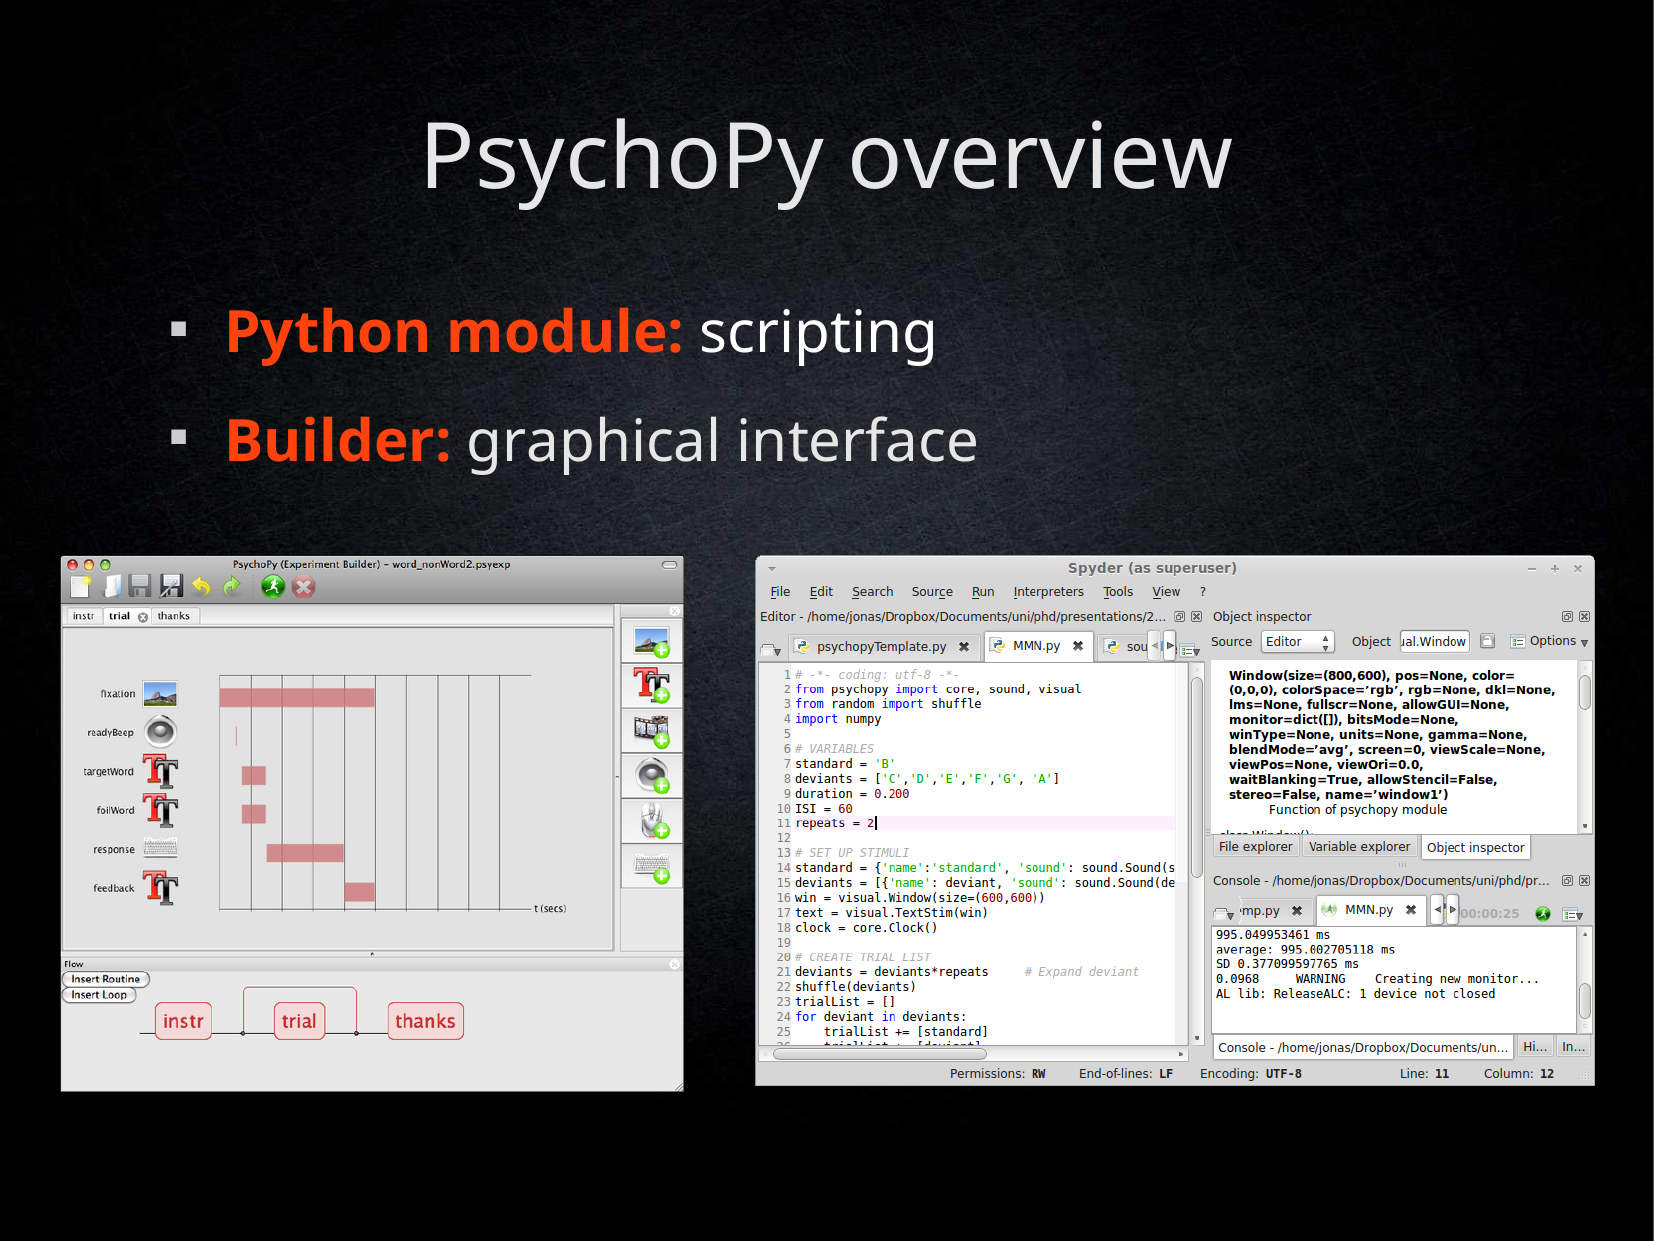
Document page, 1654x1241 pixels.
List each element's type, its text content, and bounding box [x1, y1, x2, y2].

list Python module: scripting Builder: graphical interface [82, 290, 1571, 1109]
title PsychoPy overview [82, 49, 1571, 257]
picture [0, 0, 1654, 1241]
